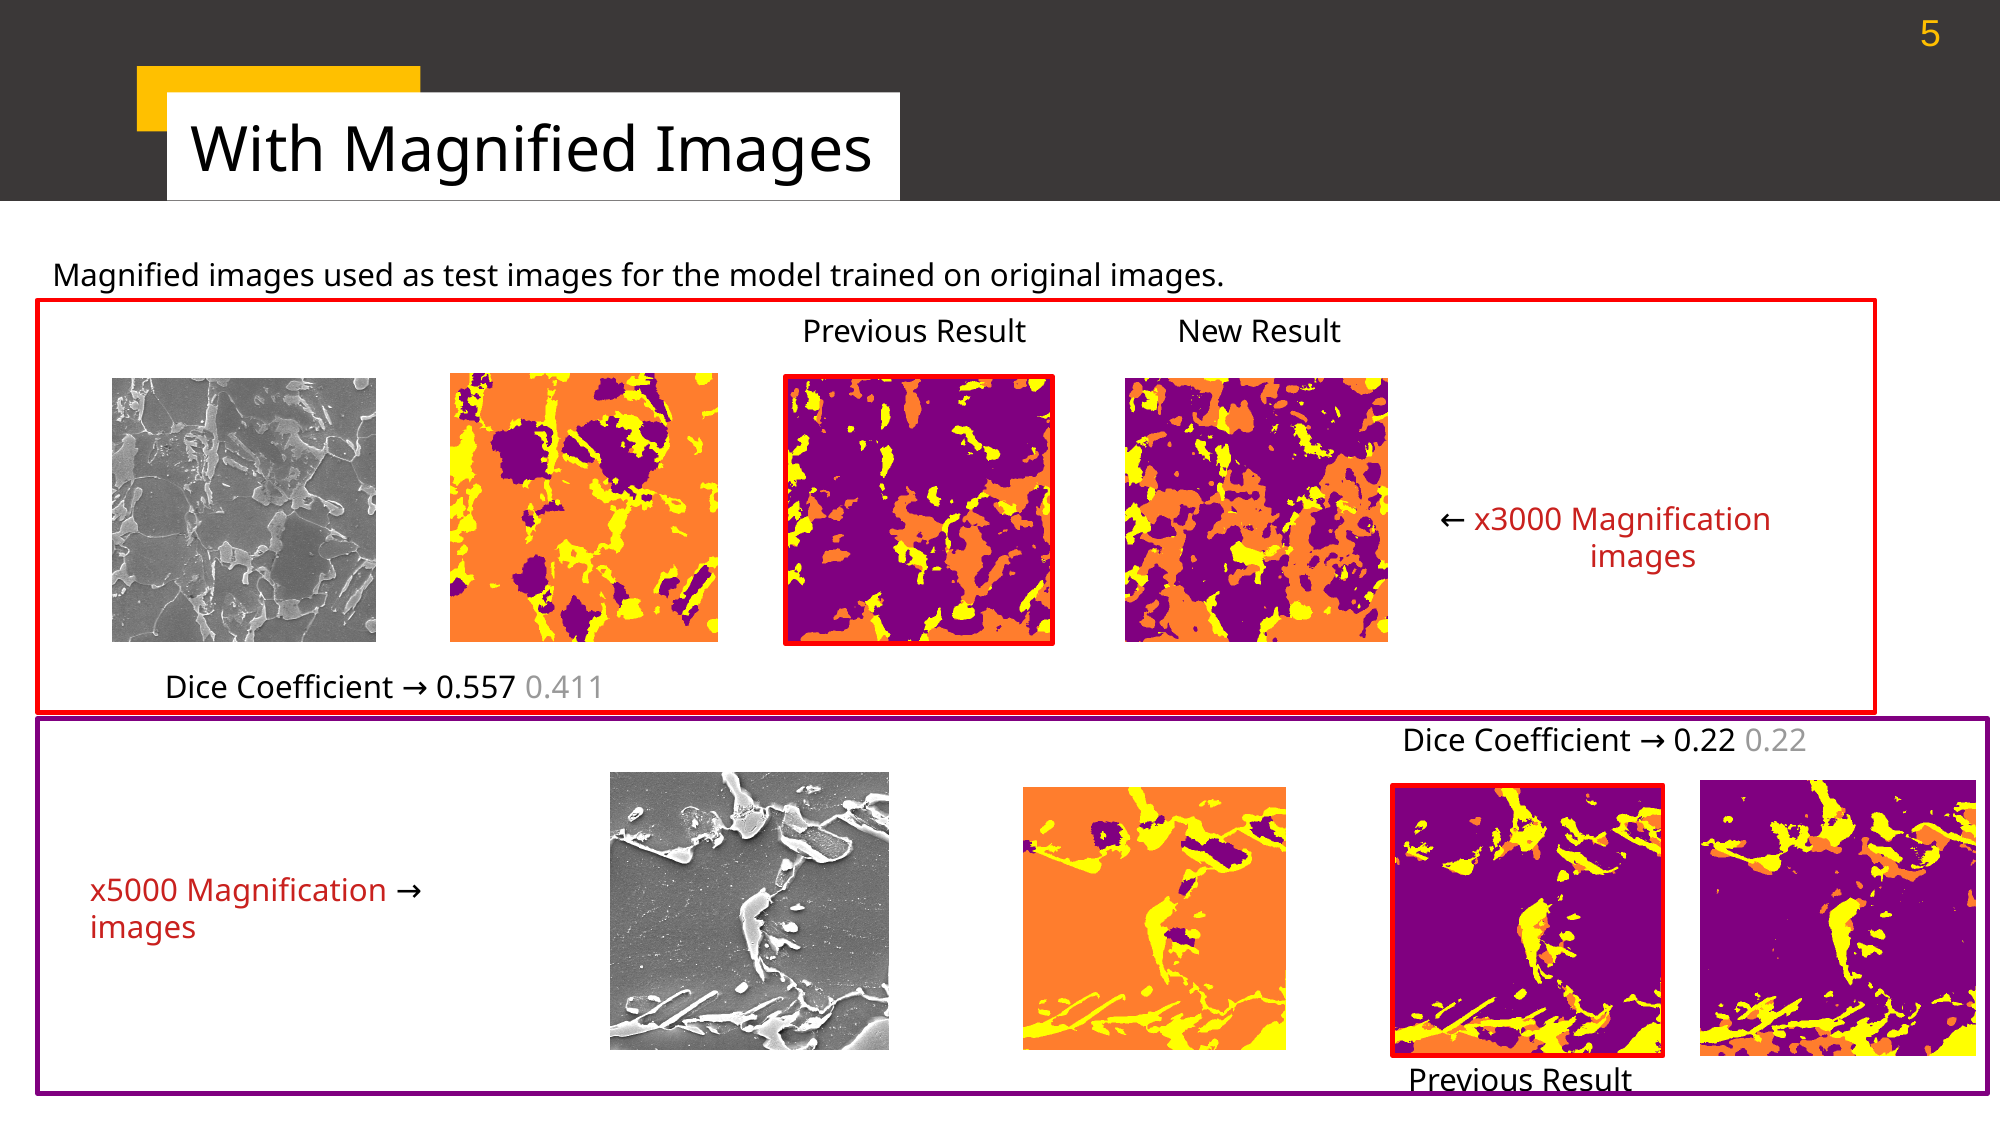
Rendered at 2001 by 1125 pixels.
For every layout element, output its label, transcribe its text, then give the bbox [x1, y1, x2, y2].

text_box [136, 66, 900, 201]
picture [450, 373, 718, 642]
picture [610, 772, 889, 1051]
text_box Dice Coefficient → 0.557 0.411 [150, 660, 676, 710]
text_box Dice Coefficient → 0.22 0.22 [1387, 721, 1875, 765]
text_box New Result [1162, 303, 1463, 357]
text_box x5000 Magnification → images [75, 862, 526, 953]
text_box <number> [1905, 4, 2000, 76]
text_box ← x3000 Magnification images [1425, 491, 1873, 581]
picture [1700, 780, 1976, 1056]
picture [112, 378, 376, 642]
text_box Previous Result [1393, 1052, 1694, 1091]
picture [787, 378, 1051, 642]
picture [1023, 787, 1286, 1051]
picture [0, 0, 2000, 201]
picture [1125, 378, 1388, 642]
text_box With Magnified Images [175, 101, 890, 192]
picture [1395, 787, 1661, 1052]
text_box Previous Result [787, 303, 1088, 357]
text_box Previous Result [1393, 1096, 1694, 1106]
text_box Magnified images used as test images for the model trained on original images. [37, 247, 1988, 300]
